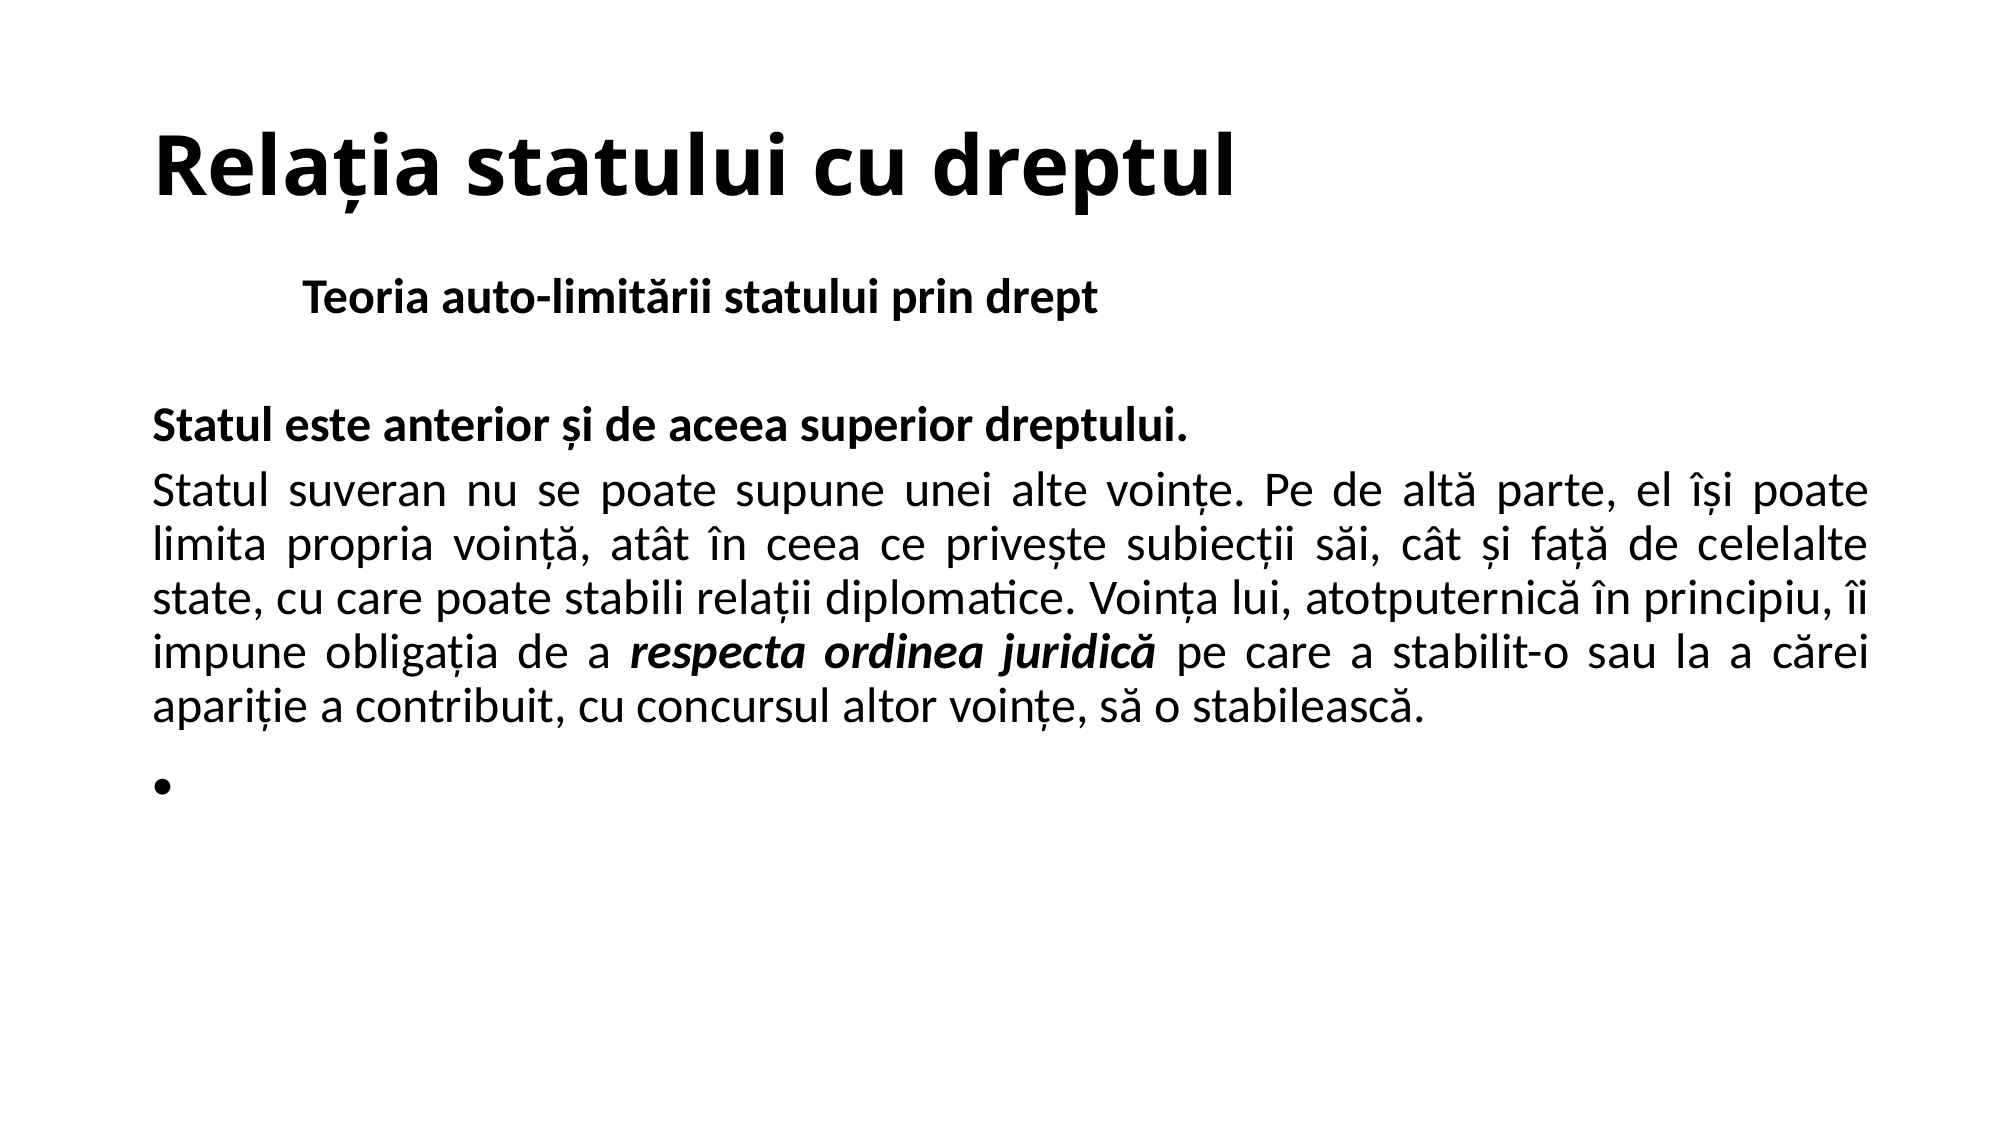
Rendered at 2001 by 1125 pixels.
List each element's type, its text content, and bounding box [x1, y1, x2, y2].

title Relația statului cu dreptul [137, 59, 1863, 278]
list Teoria auto-limitării statului prin drept Statul este anterior și de aceea superior dreptului. Statul suveran nu se poate supune unei alte voințe. Pe de altă parte, el își poate limita propria voință, atât în ceea ce privește subiecții săi, cât și față de celelalte state, cu care poate stabili relații diplomatice. Voința lui, atotputernică în principiu, îi impune obligația de a respecta ordinea juridică pe care a stabilit-o sau la a cărei apariție a contribuit, cu concursul altor voințe, să o stabilească. [137, 262, 1898, 1005]
